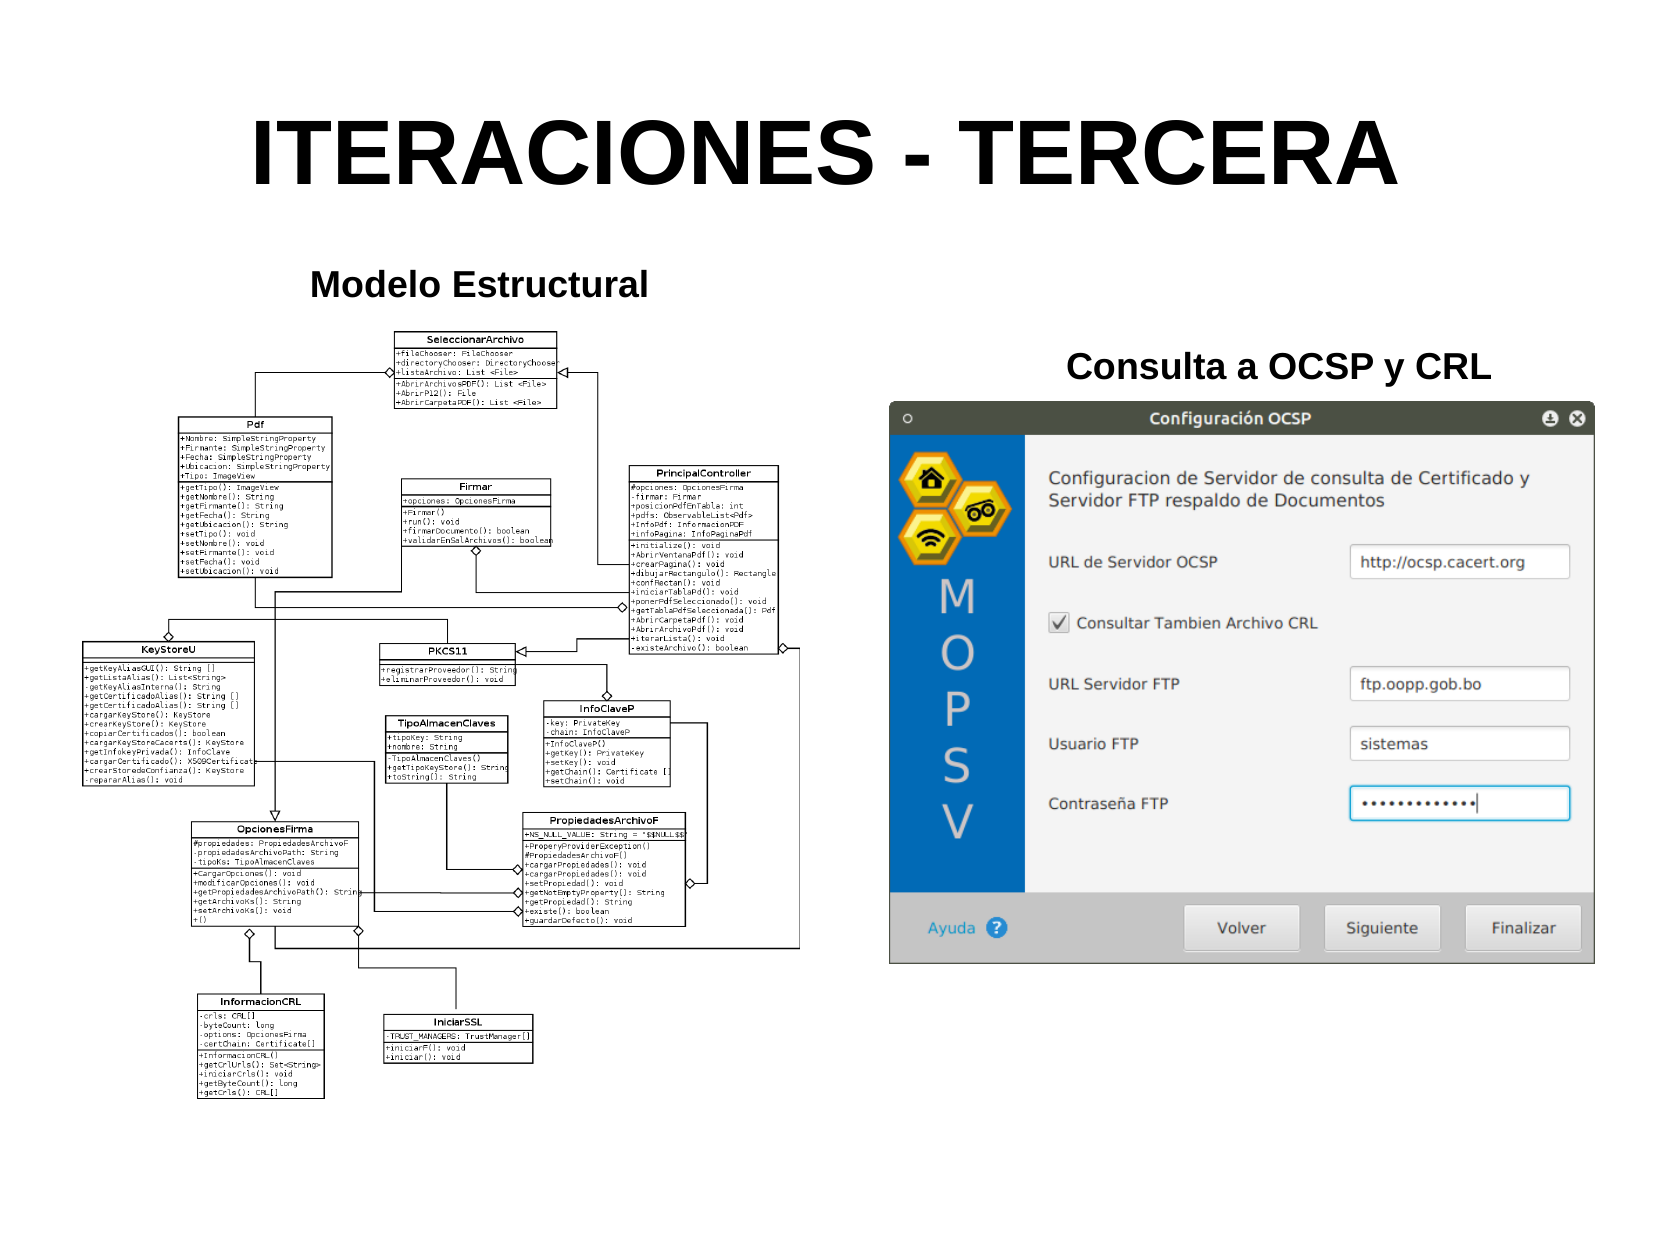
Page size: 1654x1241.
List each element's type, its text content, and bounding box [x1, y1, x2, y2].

title ITERACIONES - TERCERA [82, 49, 1571, 257]
text_box Modelo Estructural [295, 255, 674, 355]
text_box Consulta a OCSP y CRL [1051, 338, 1512, 438]
picture [889, 401, 1595, 964]
picture [82, 331, 800, 1099]
